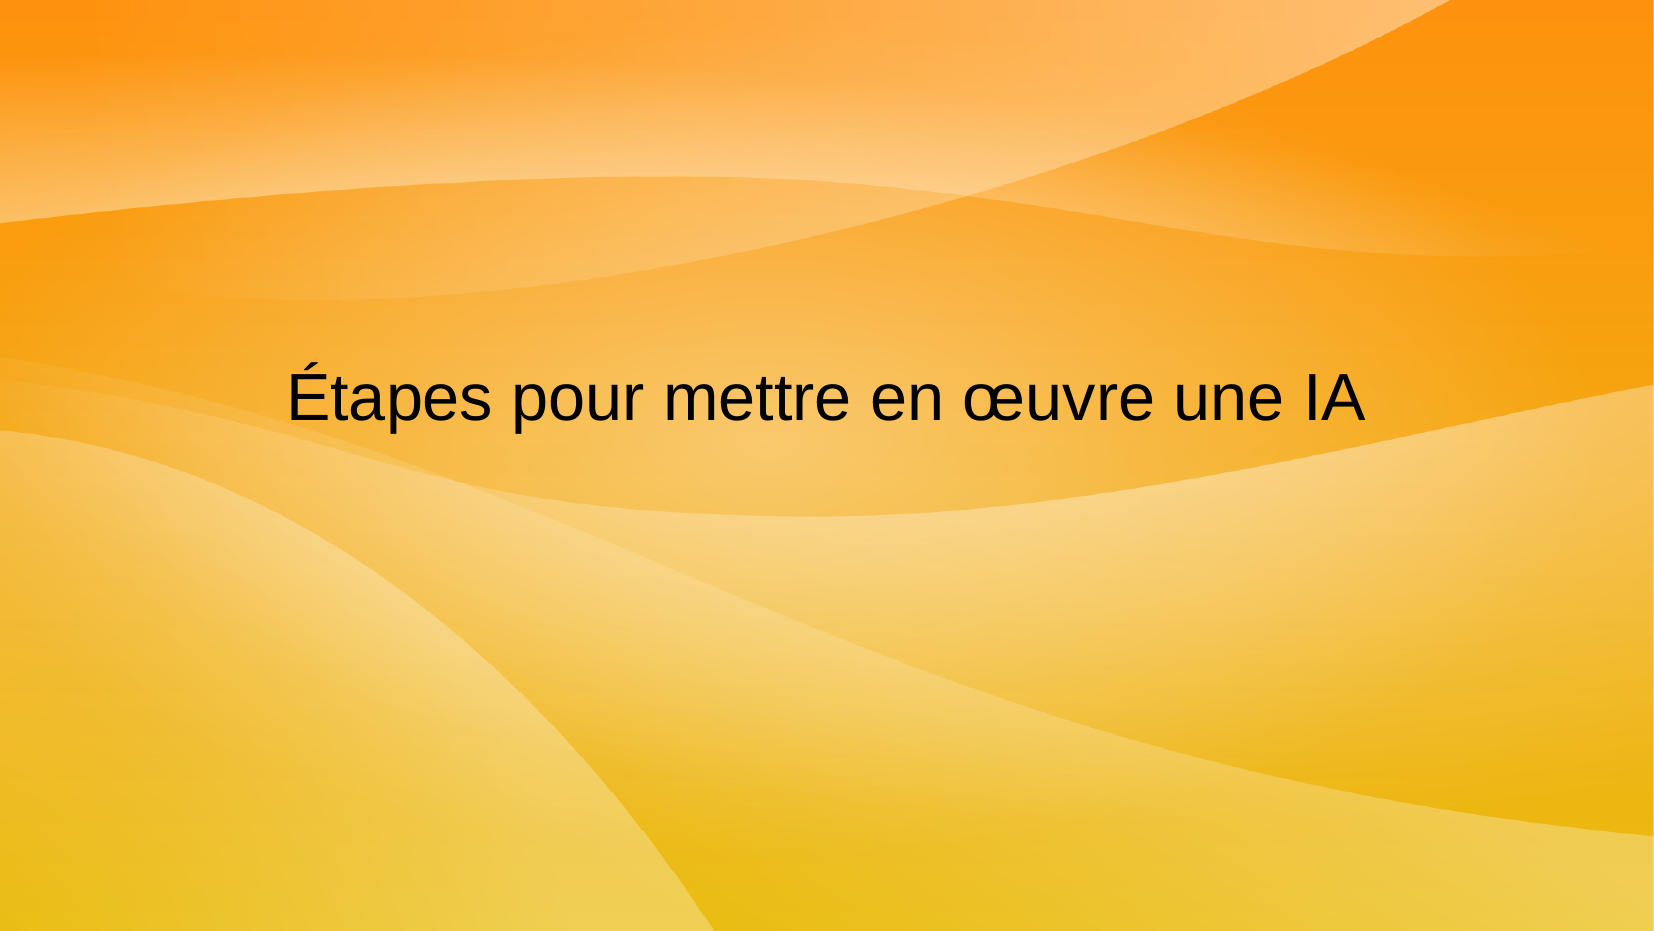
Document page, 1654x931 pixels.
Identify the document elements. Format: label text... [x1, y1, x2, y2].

picture [0, 0, 1654, 931]
subtitle Étapes pour mettre en œuvre une IA [82, 37, 1571, 757]
